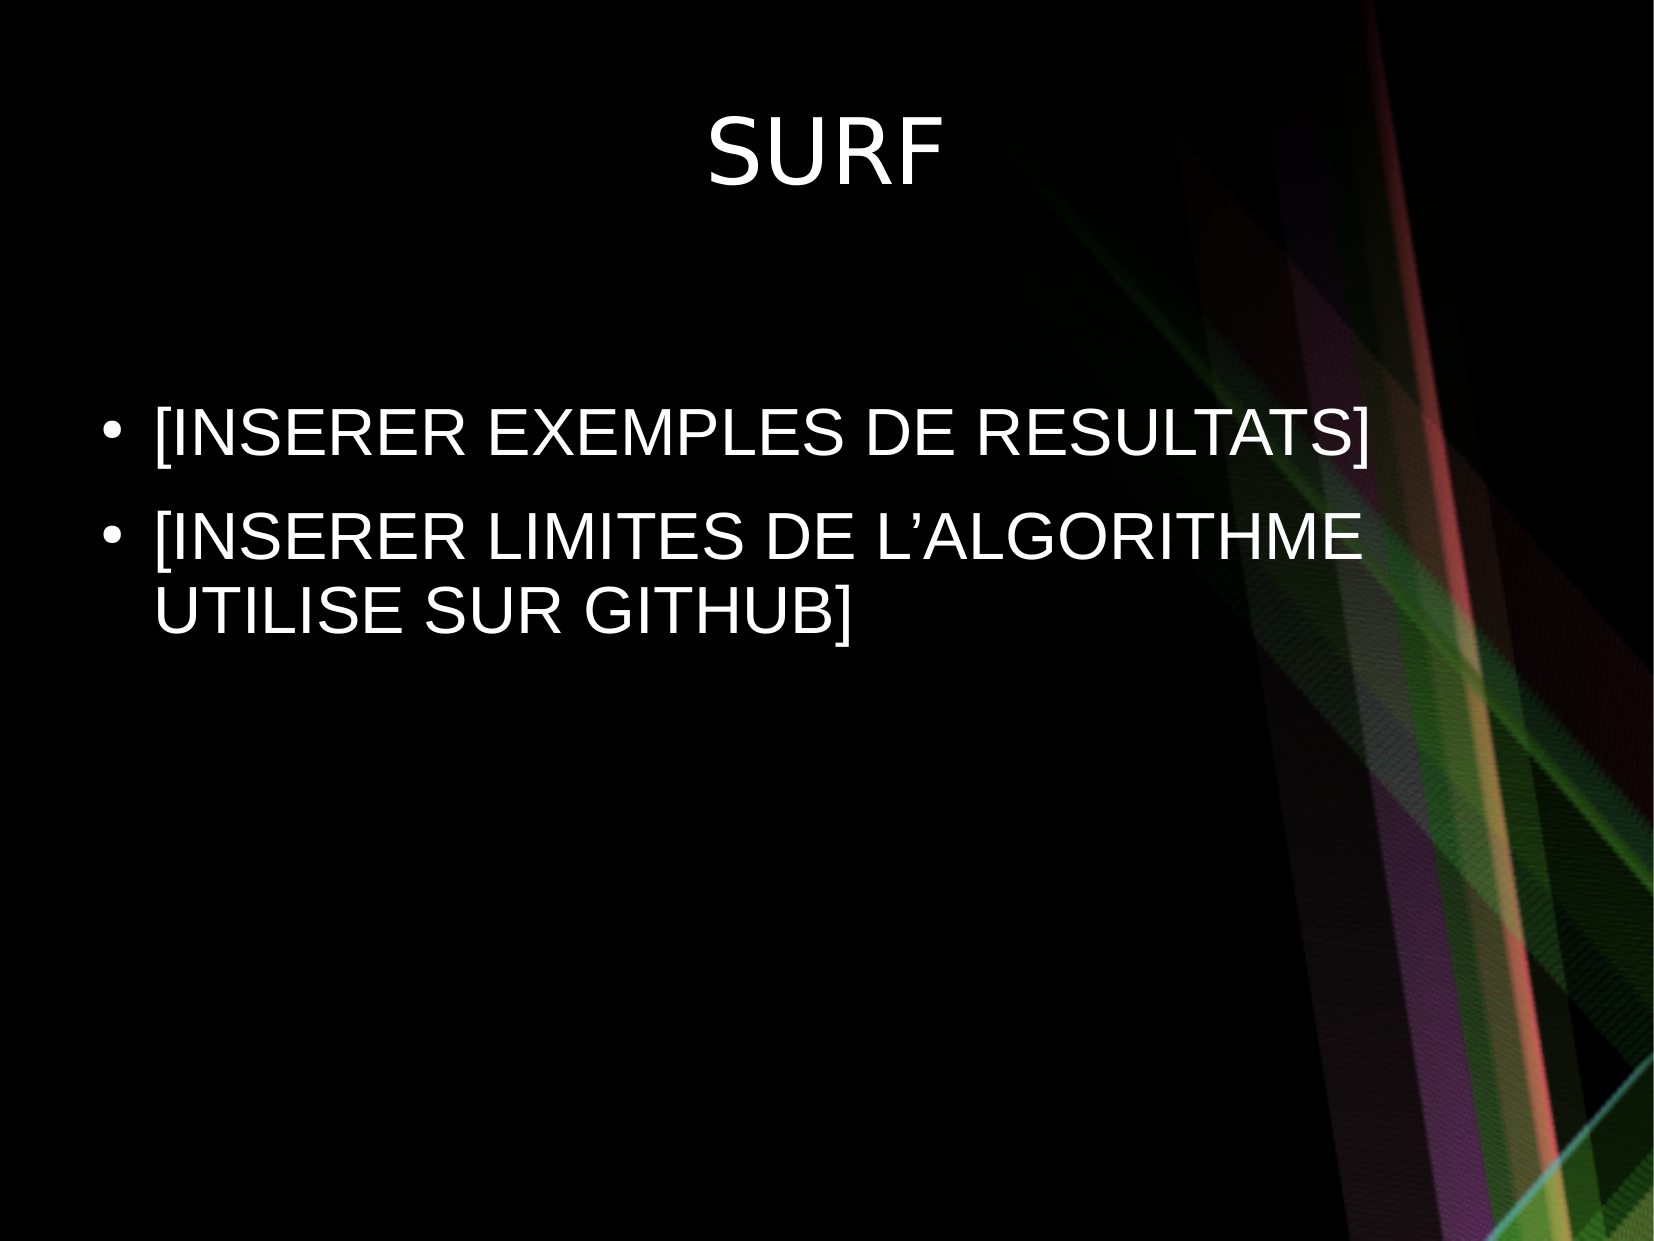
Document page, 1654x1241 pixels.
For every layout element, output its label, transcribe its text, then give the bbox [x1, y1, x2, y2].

title SURF [82, 49, 1571, 257]
list [INSERER EXEMPLES DE RESULTATS] [INSERER LIMITES DE L’ALGORITHME UTILISE SUR GITHUB] [82, 290, 1571, 1010]
picture [0, 0, 1654, 1241]
